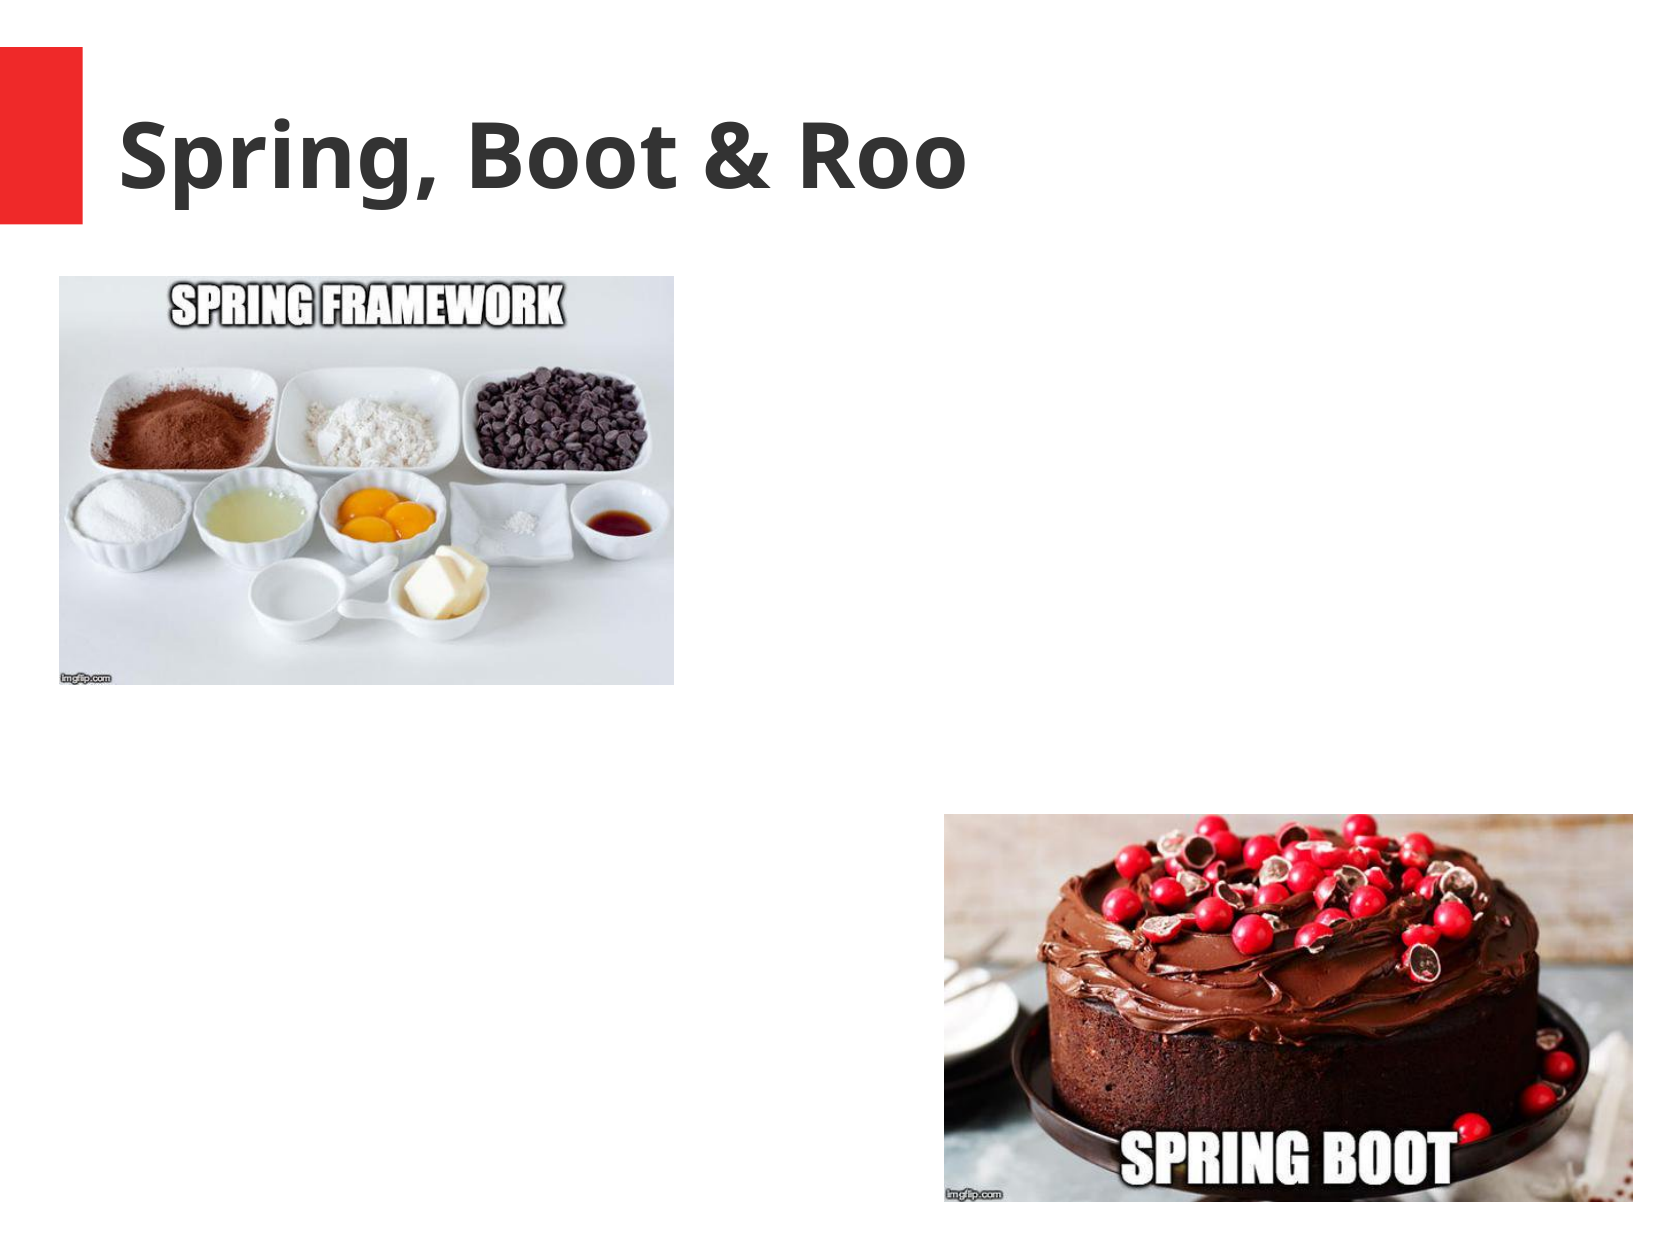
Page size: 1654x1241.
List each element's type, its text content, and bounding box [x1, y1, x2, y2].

picture [944, 814, 1633, 1202]
title Spring, Boot & Roo [118, 49, 1571, 257]
picture [59, 276, 674, 686]
